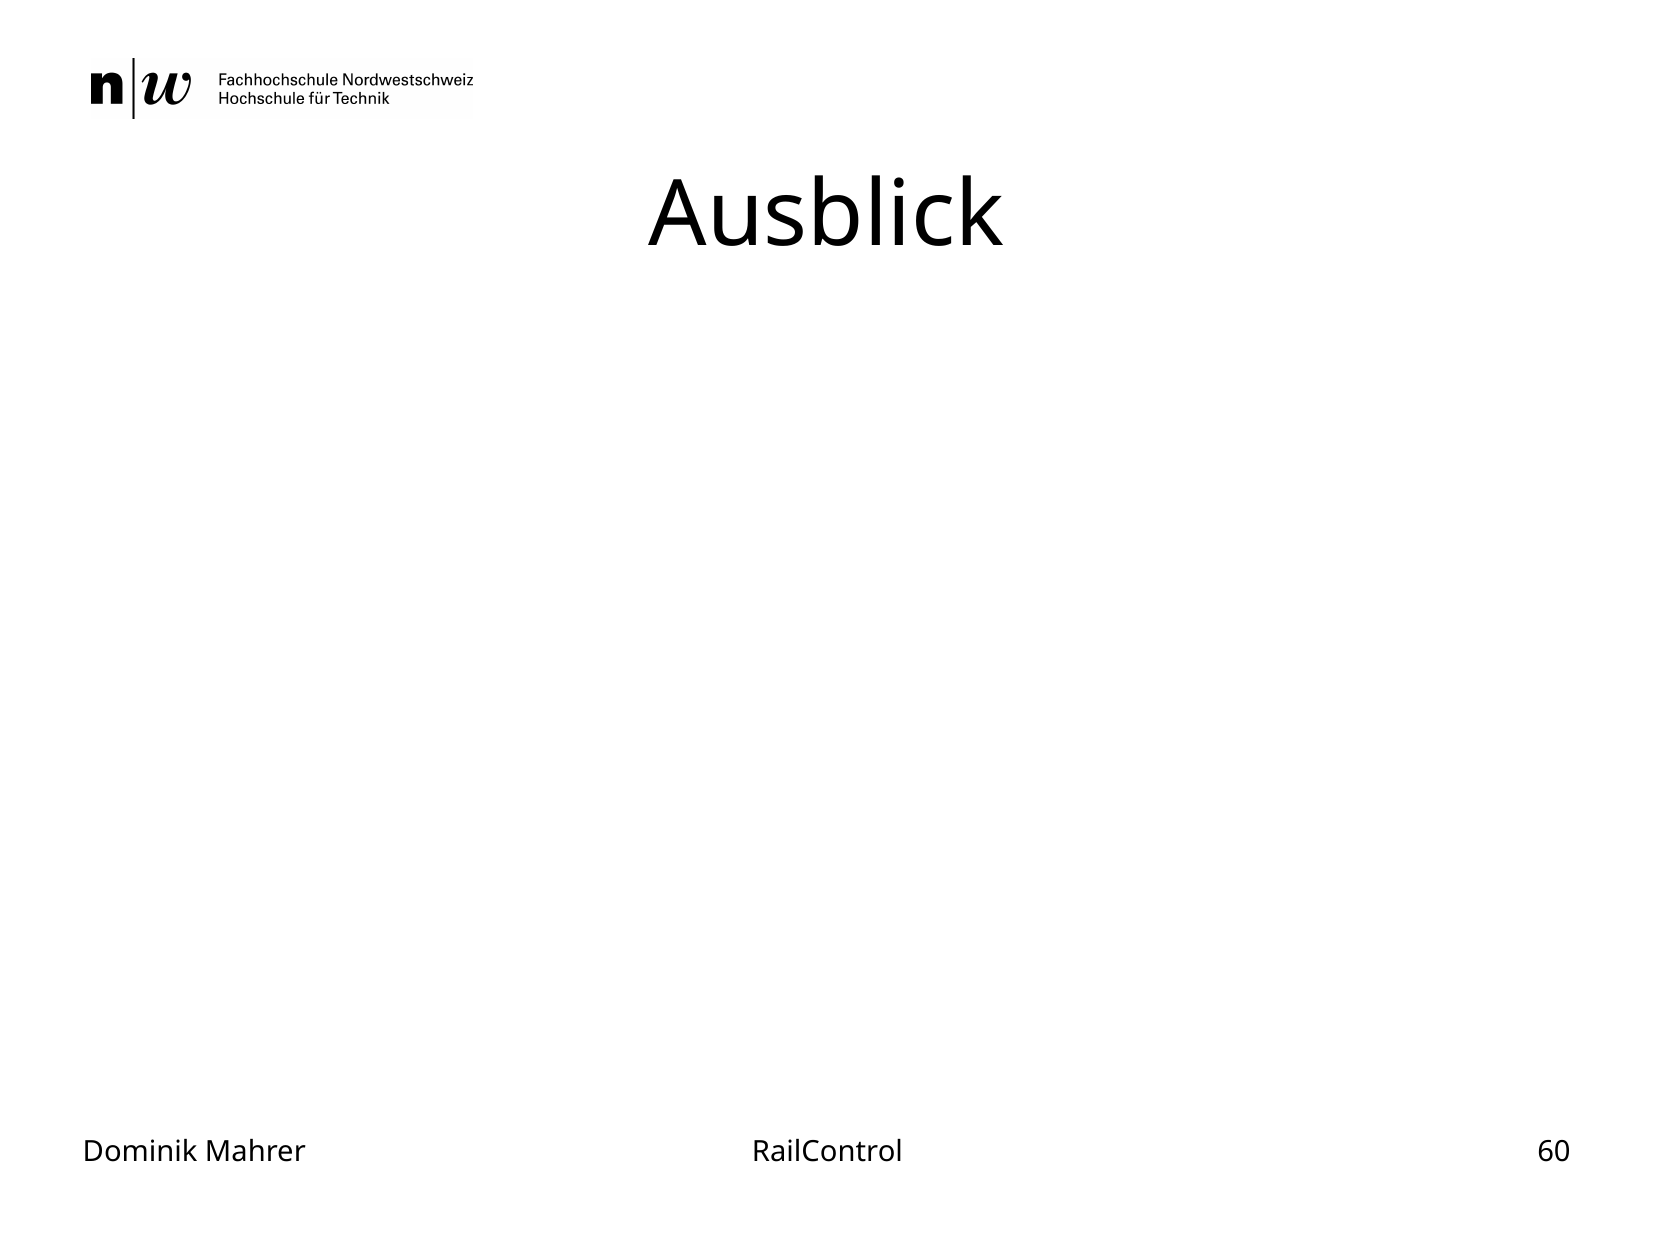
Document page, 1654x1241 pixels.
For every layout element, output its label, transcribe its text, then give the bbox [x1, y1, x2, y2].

title Ausblick [82, 153, 1571, 267]
picture [91, 58, 473, 119]
